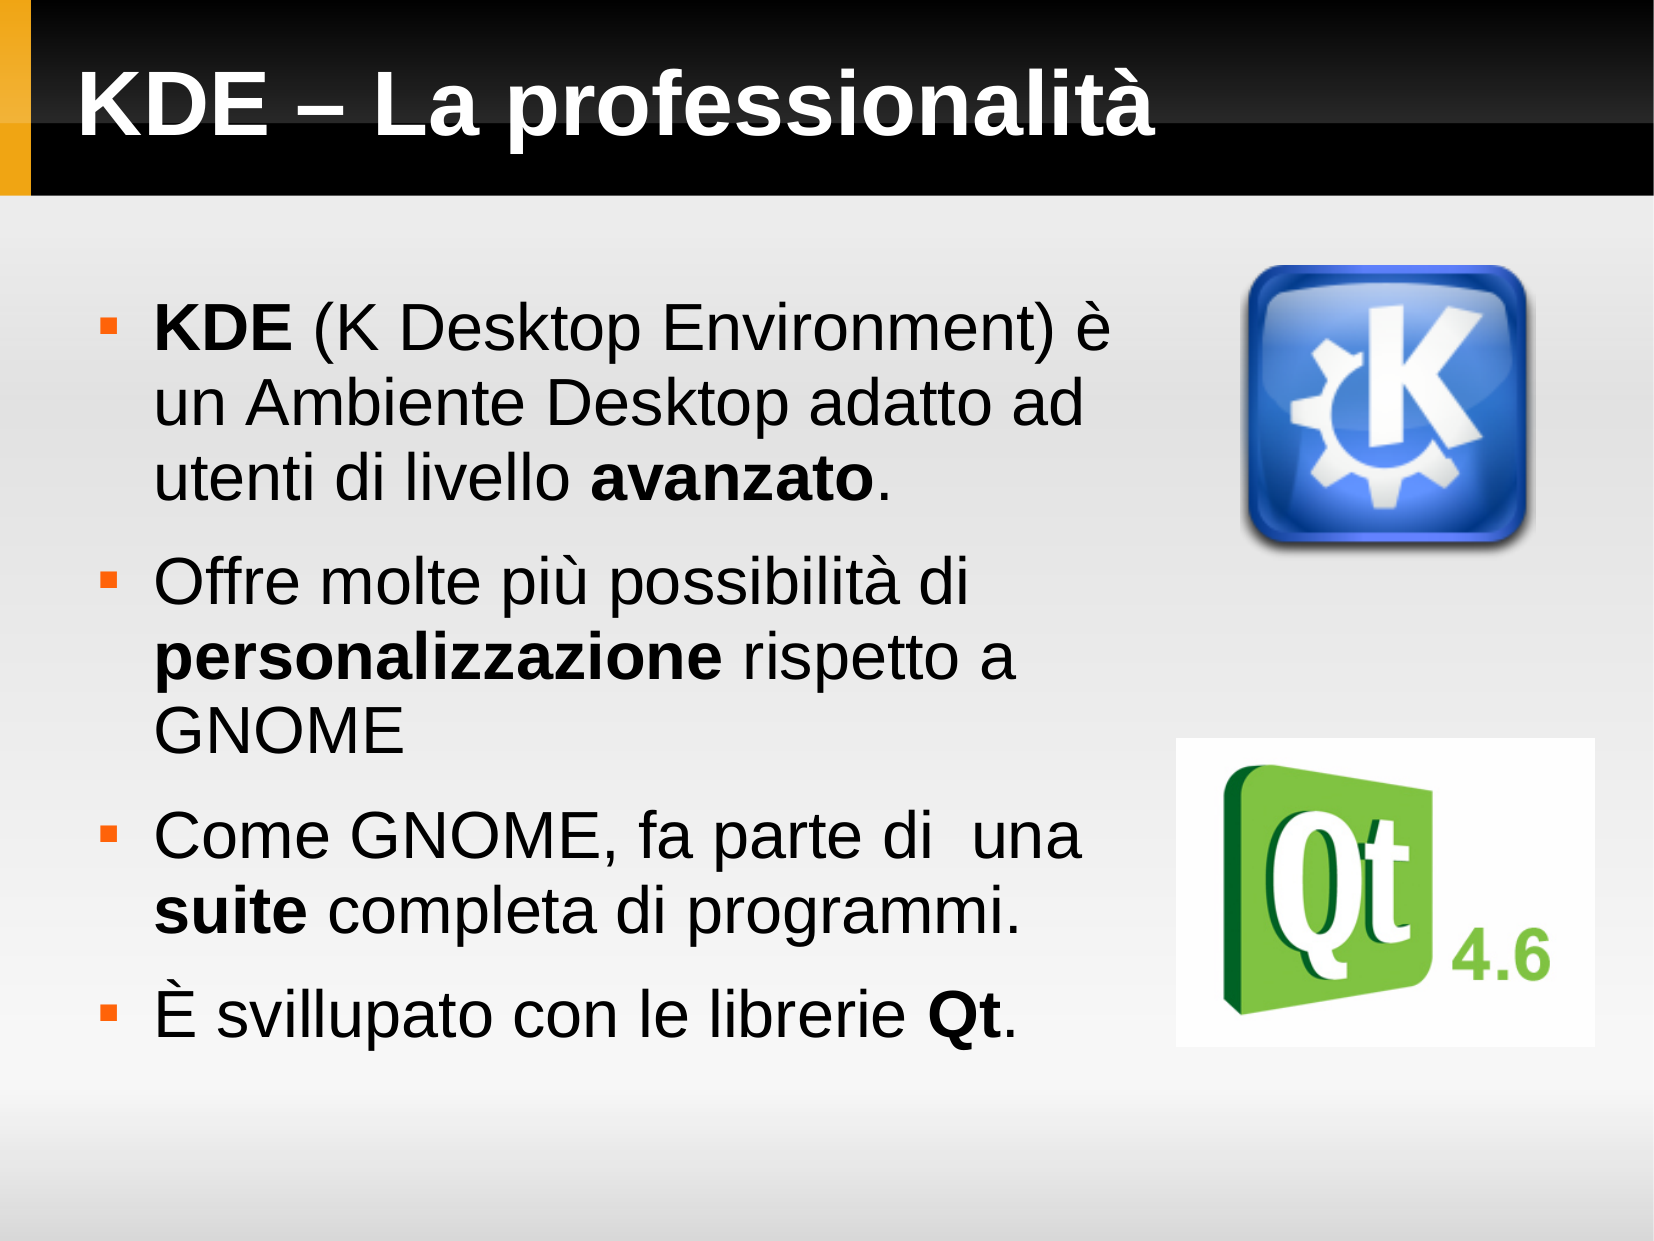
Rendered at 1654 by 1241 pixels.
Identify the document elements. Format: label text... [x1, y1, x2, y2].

picture [0, 0, 1654, 1241]
title KDE – La professionalità [76, 7, 1565, 200]
list KDE (K Desktop Environment) è un Ambiente Desktop adatto ad utenti di livello avanzato. Offre molte più possibilità di personalizzazione rispetto a GNOME Come GNOME, fa parte di una suite completa di programmi. È svillupato con le librerie Qt. [82, 290, 1182, 1152]
